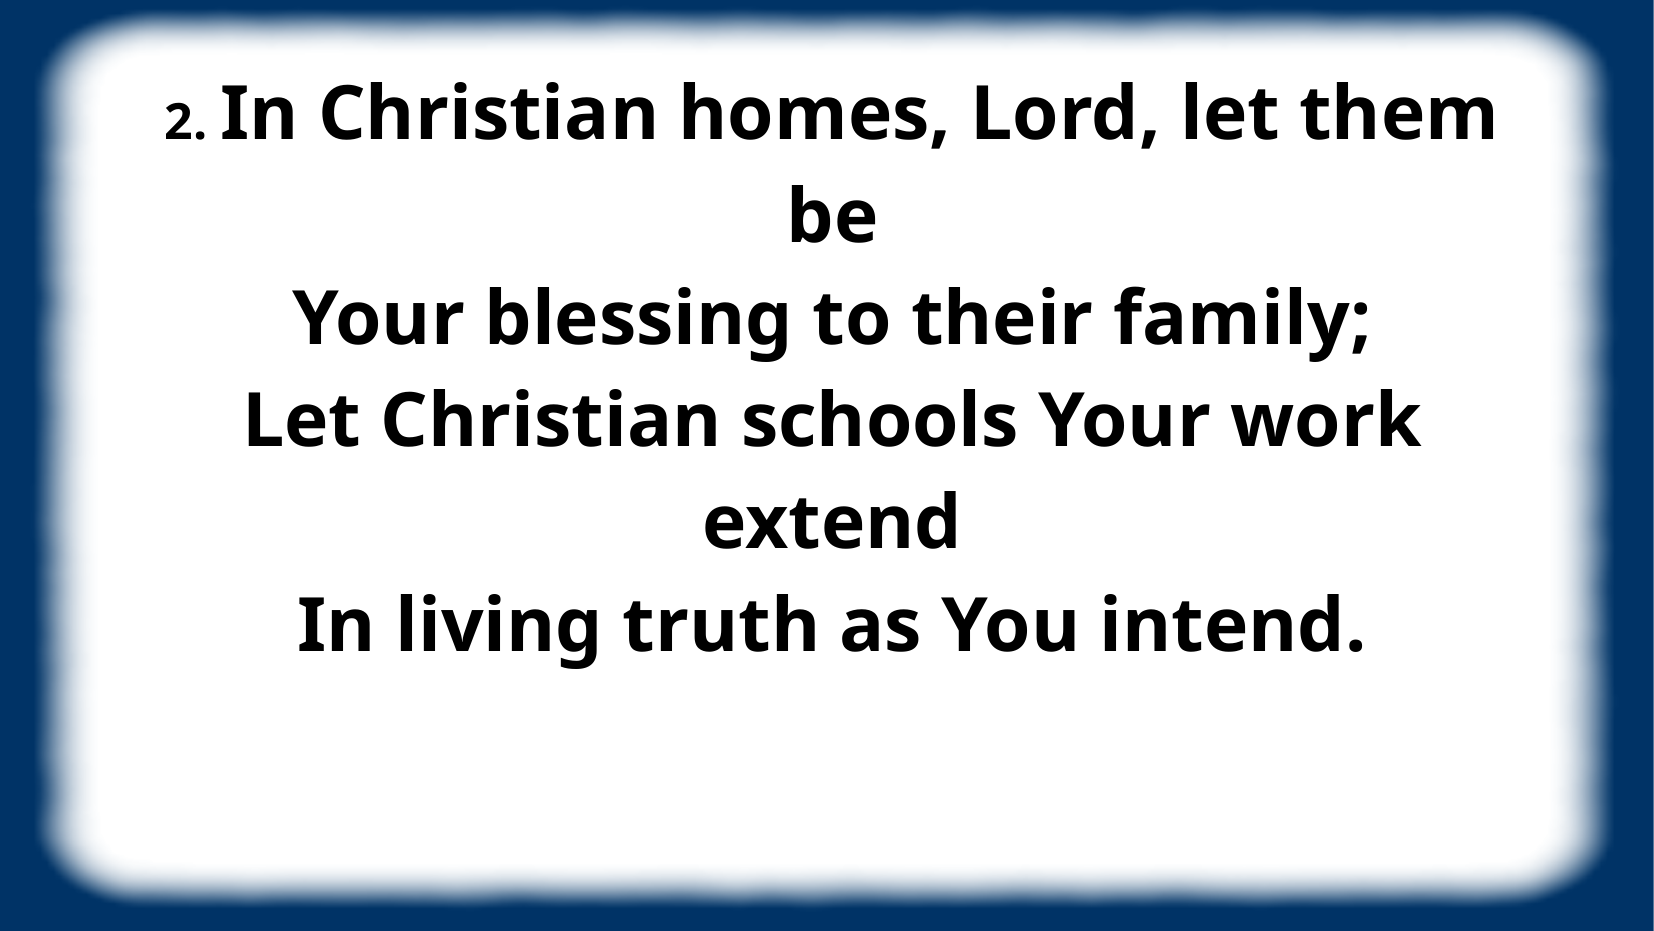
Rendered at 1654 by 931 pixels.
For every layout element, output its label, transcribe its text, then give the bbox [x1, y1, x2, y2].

text_box 2. In Christian homes, Lord, let them be Your blessing to their family; Let Christian schools Your work extend In living truth as You intend. [105, 52, 1561, 466]
picture [0, 0, 1654, 931]
